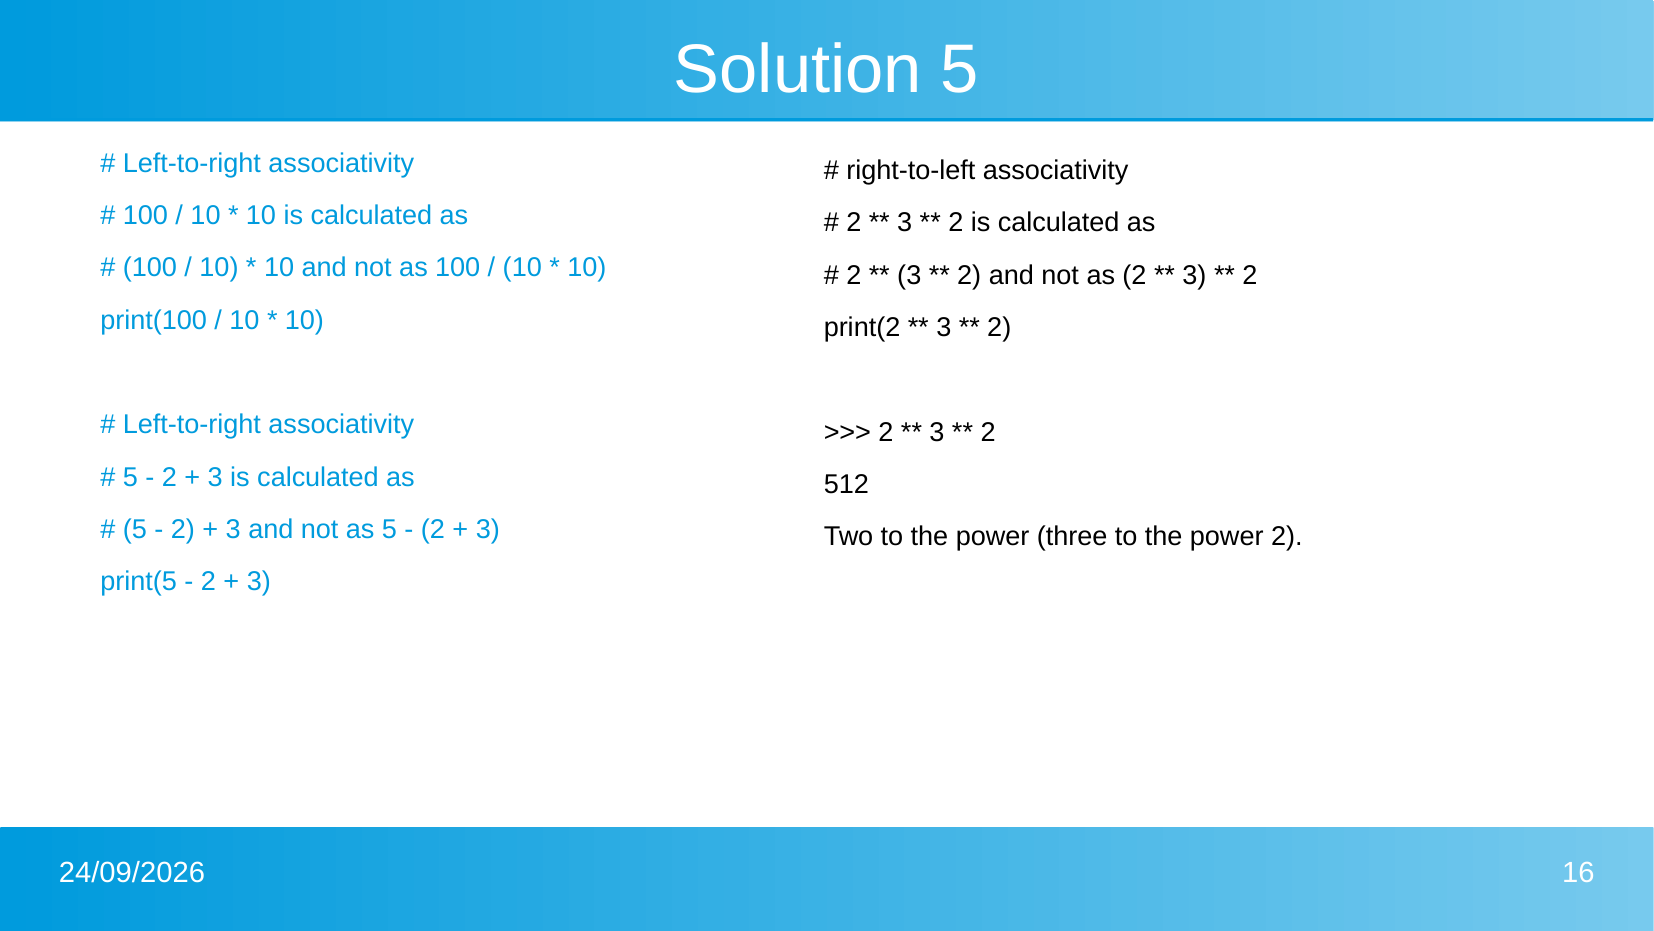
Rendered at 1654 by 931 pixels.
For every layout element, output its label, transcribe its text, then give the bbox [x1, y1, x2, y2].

text_box # right-to-left associativity # 2 ** 3 ** 2 is calculated as # 2 ** (3 ** 2) and not as (2 ** 3) ** 2 print(2 ** 3 ** 2) >>> 2 ** 3 ** 2 512 Two to the power (three to the power 2). [738, 147, 1565, 612]
list # Left-to-right associativity # 100 / 10 * 10 is calculated as # (100 / 10) * 10 and not as 100 / (10 * 10) print(100 / 10 * 10) # Left-to-right associativity # 5 - 2 + 3 is calculated as # (5 - 2) + 3 and not as 5 - (2 + 3) print(5 - 2 + 3) [29, 147, 709, 739]
title Solution 5 [59, 29, 1595, 108]
